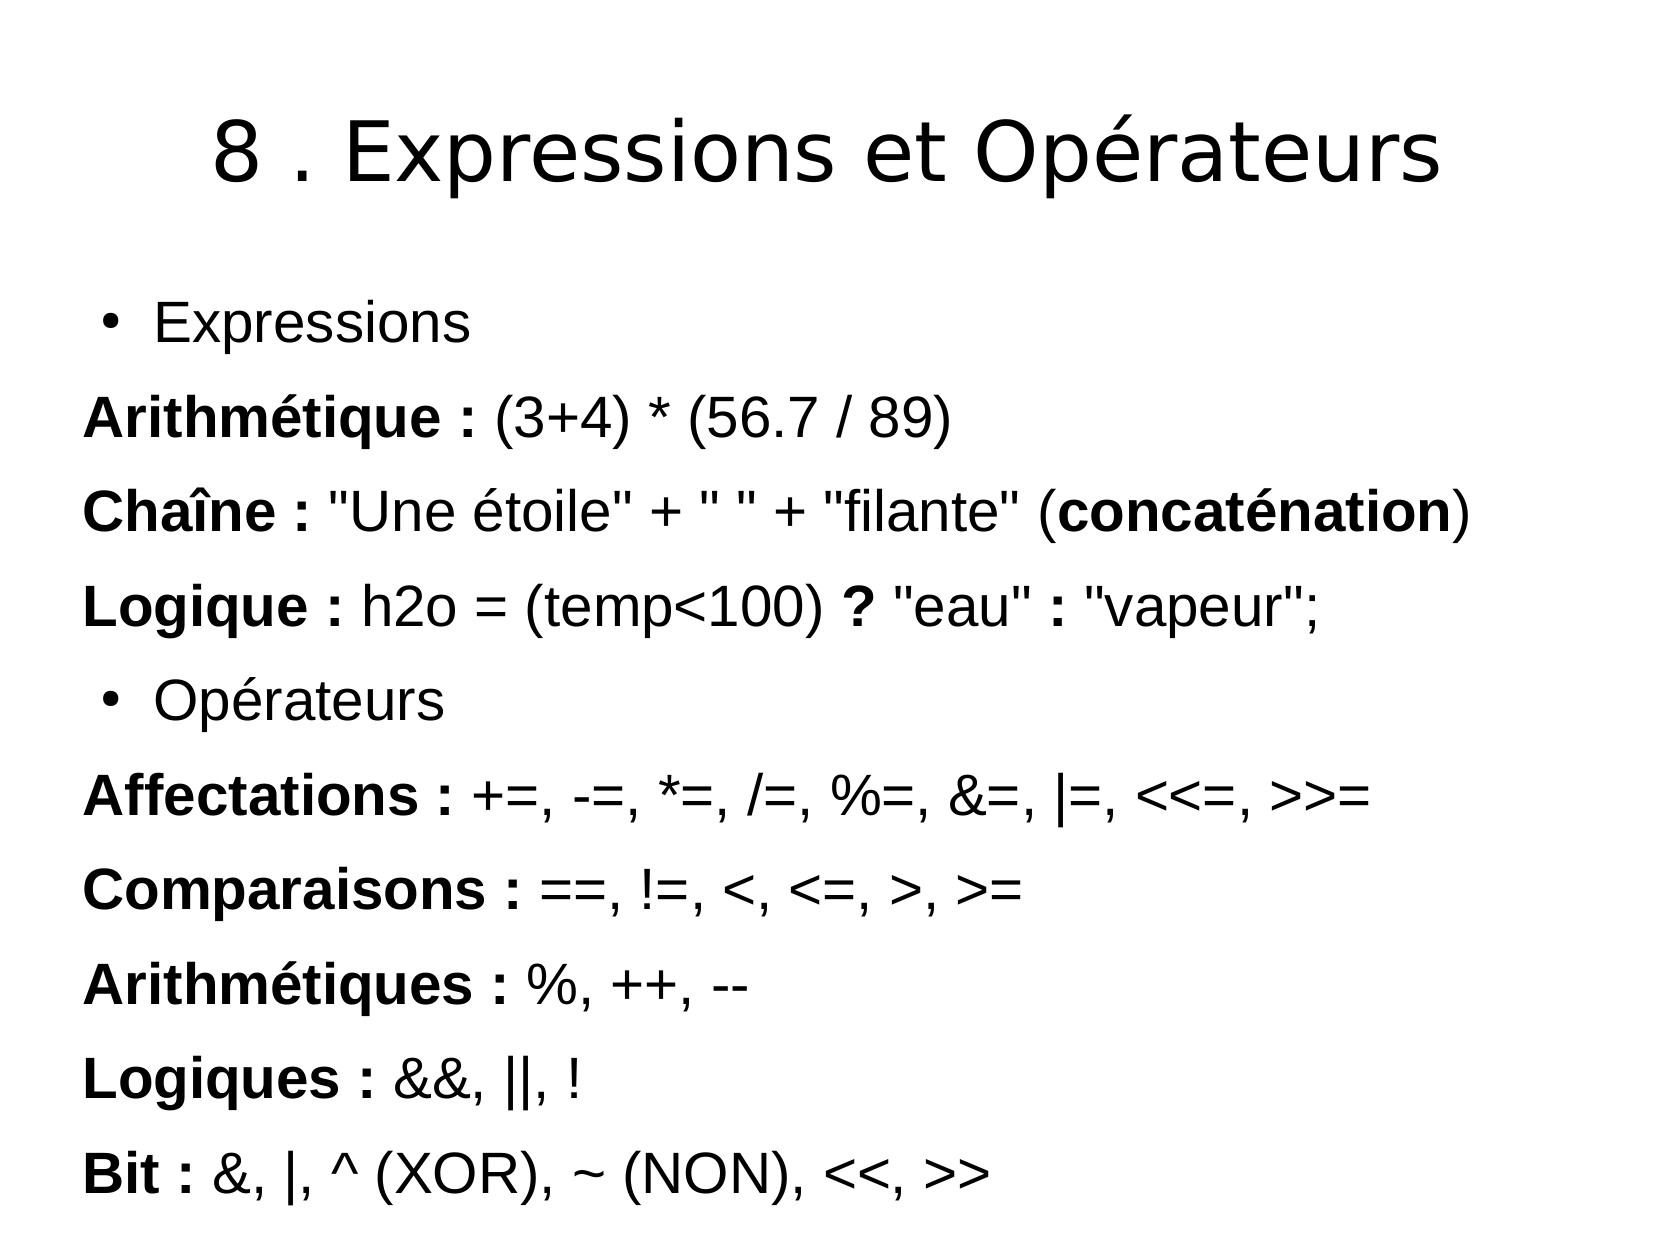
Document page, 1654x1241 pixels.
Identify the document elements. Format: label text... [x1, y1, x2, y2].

title 8 . Expressions et Opérateurs [82, 49, 1571, 257]
list Expressions Arithmétique : (3+4) * (56.7 / 89) Chaîne : "Une étoile" + " " + "filante" (concaténation) Logique : h2o = (temp<100) ? "eau" : "vapeur"; Opérateurs Affectations : +=, -=, *=, /=, %=, &=, |=, <<=, >>= Comparaisons : ==, !=, <, <=, >, >= Arithmétiques : %, ++, -- Logiques : &&, ||, ! Bit : &, |, ^ (XOR), ~ (NON), <<, >> [82, 290, 1571, 1218]
